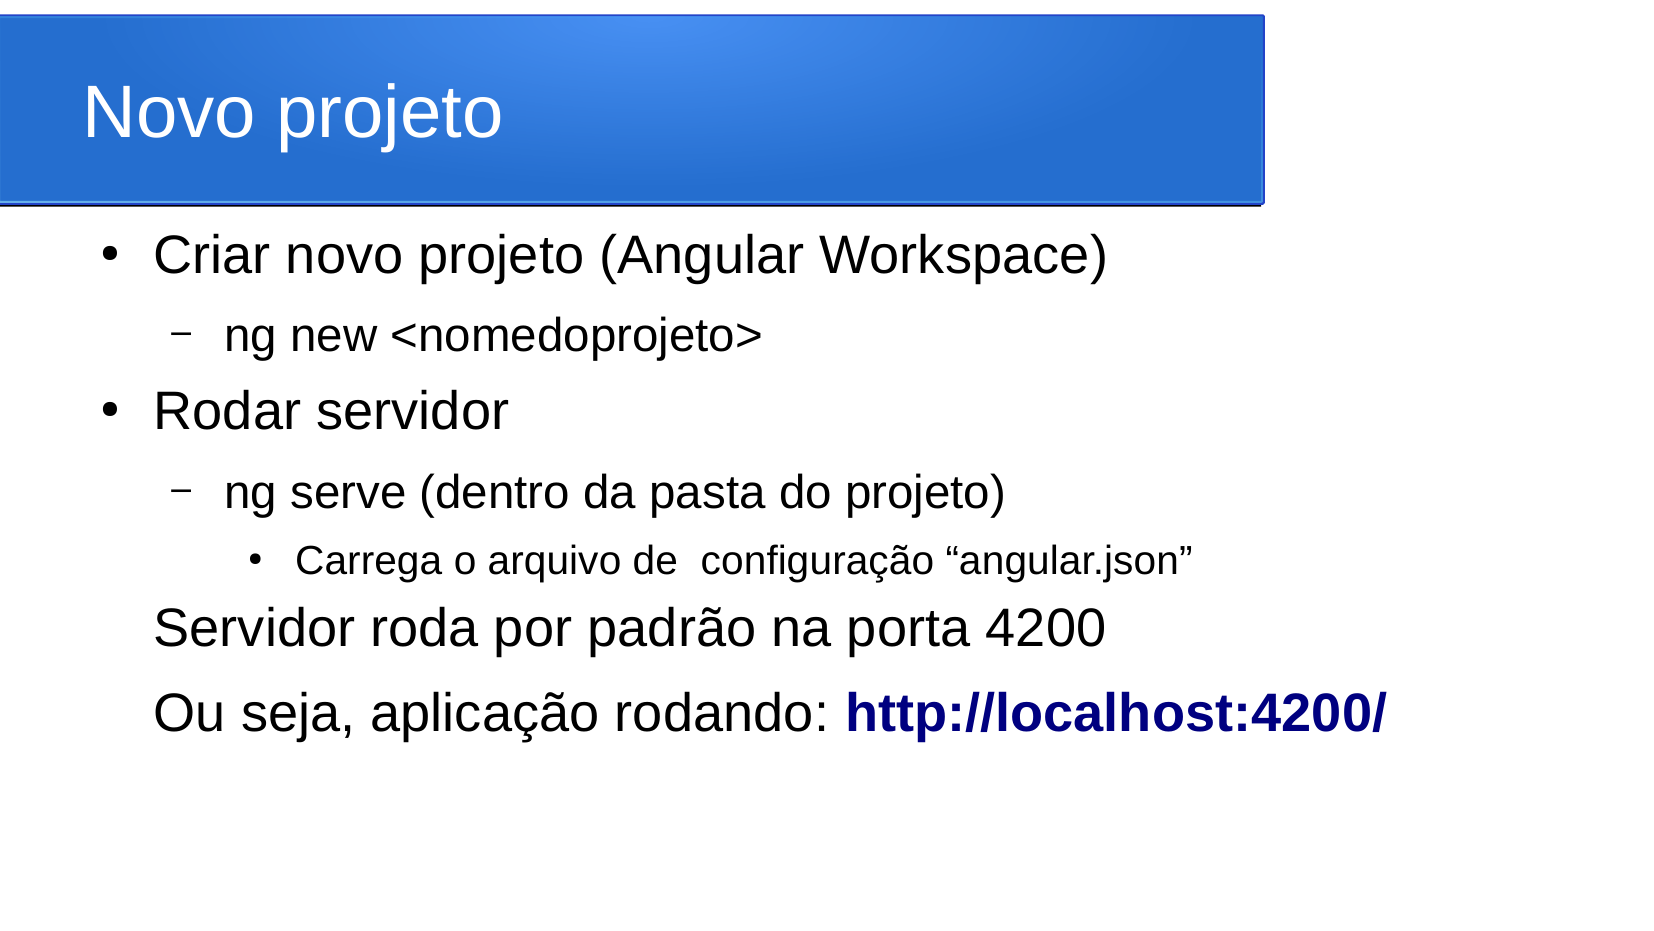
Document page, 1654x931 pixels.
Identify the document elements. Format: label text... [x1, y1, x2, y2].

list Criar novo projeto (Angular Workspace) ng new <nomedoprojeto> Rodar servidor ng serve (dentro da pasta do projeto) Carrega o arquivo de configuração “angular.json” Servidor roda por padrão na porta 4200 Ou seja, aplicação rodando: http://localhost:4200/ [82, 224, 1571, 764]
title Novo projeto [82, 35, 1235, 189]
